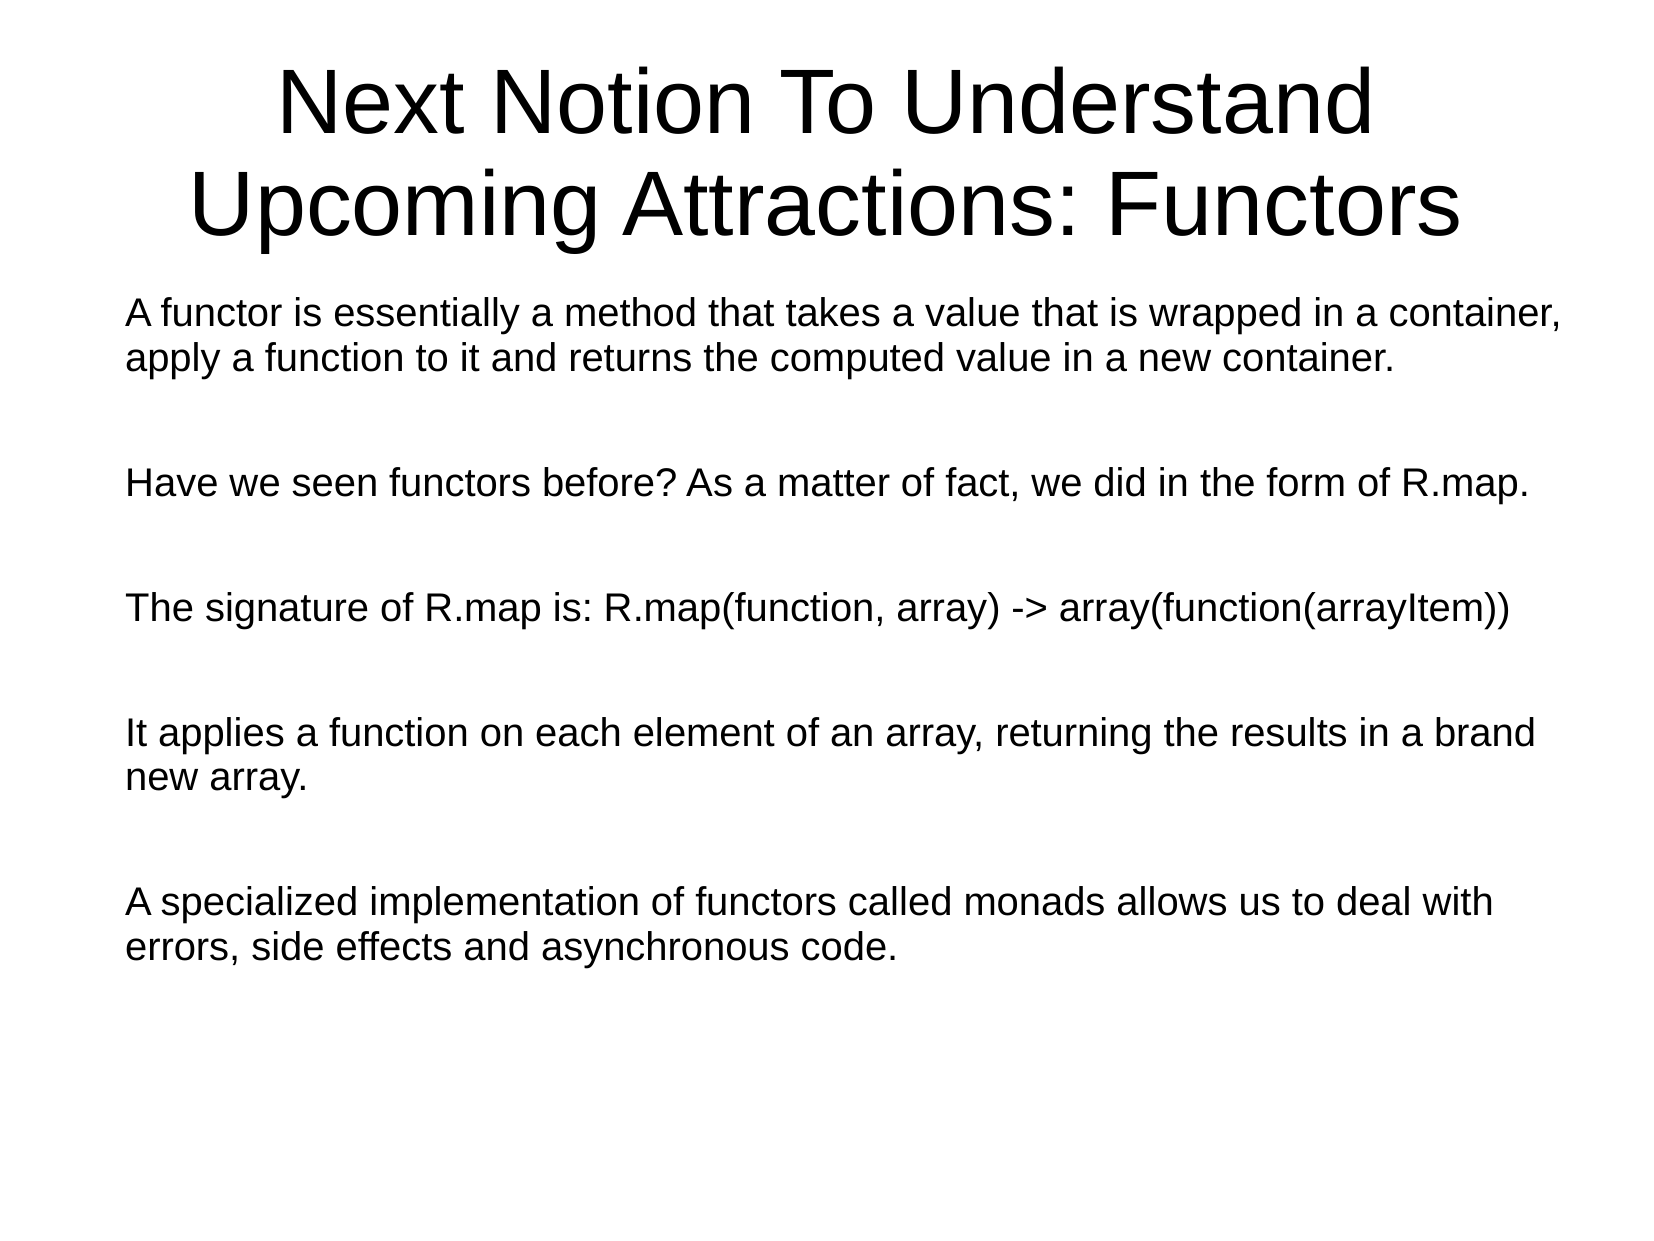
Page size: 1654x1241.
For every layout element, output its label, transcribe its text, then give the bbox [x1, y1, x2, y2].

list A functor is essentially a method that takes a value that is wrapped in a container, apply a function to it and returns the computed value in a new container. Have we seen functors before? As a matter of fact, we did in the form of R.map. The signature of R.map is: R.map(function, array) -> array(function(arrayItem)) It applies a function on each element of an array, returning the results in a brand new array. A specialized implementation of functors called monads allows us to deal with errors, side effects and asynchronous code. [82, 290, 1571, 1010]
title Next Notion To Understand Upcoming Attractions: Functors [82, 49, 1571, 257]
